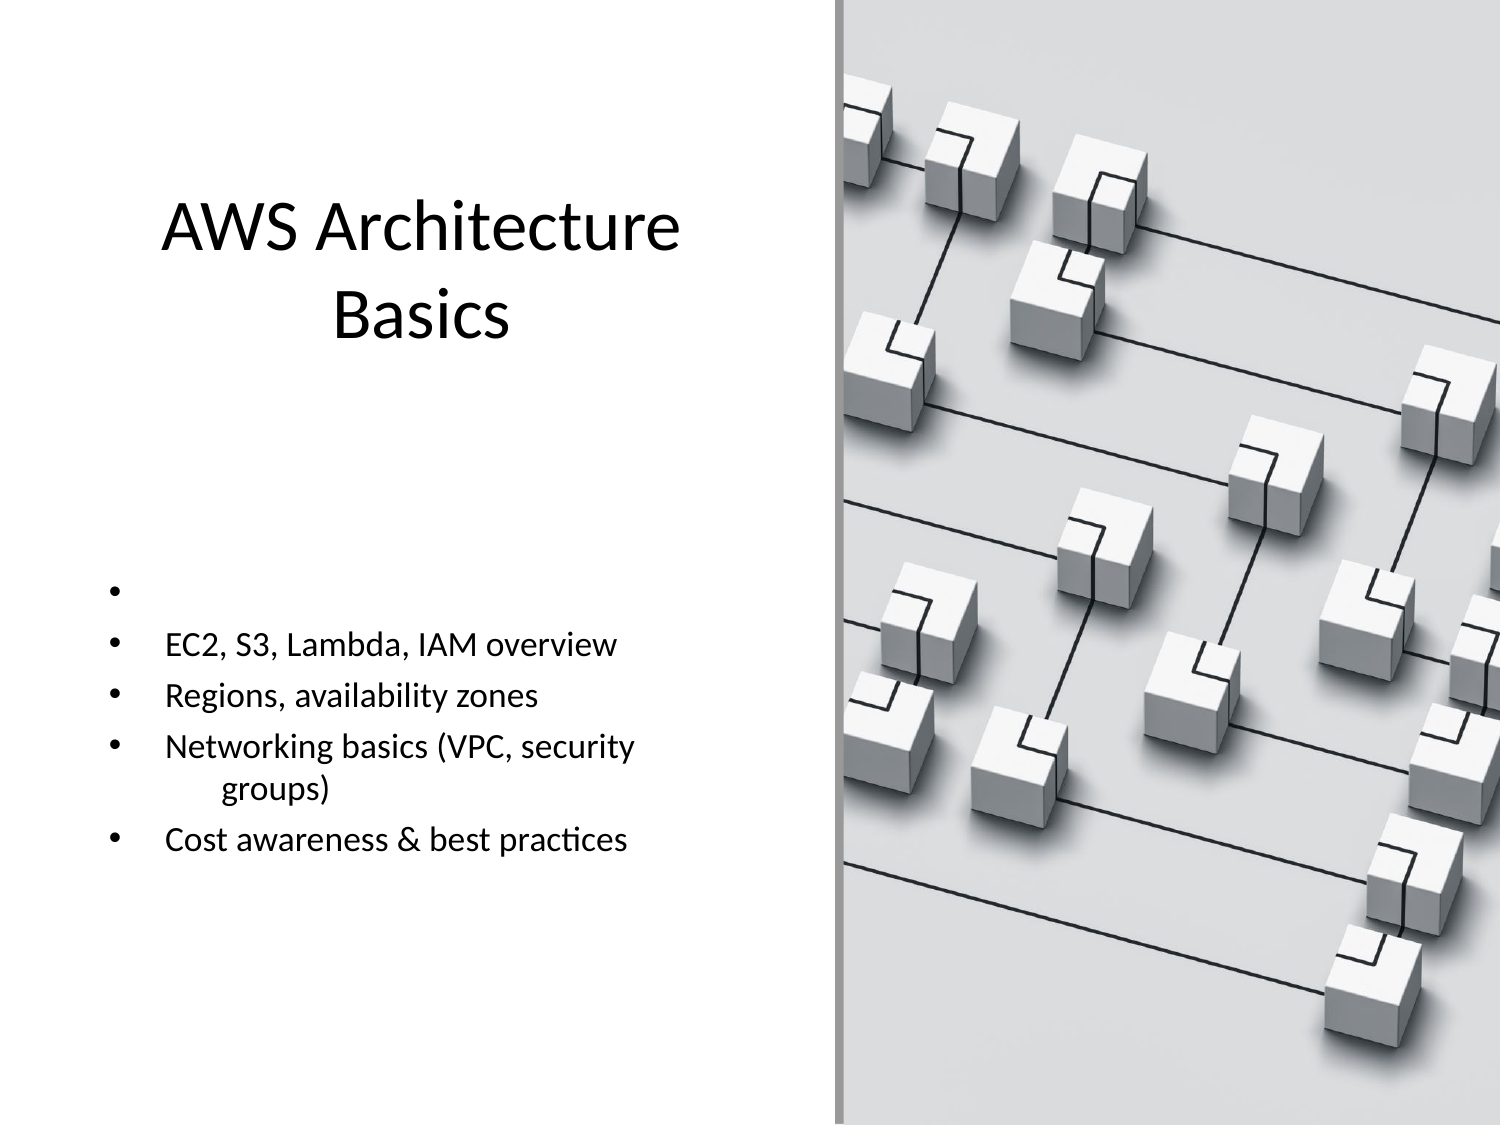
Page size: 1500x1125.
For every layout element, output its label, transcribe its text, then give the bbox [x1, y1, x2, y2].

title AWS Architecture Basics [93, 125, 751, 405]
picture [843, 0, 1500, 1125]
list EC2, S3, Lambda, IAM overview Regions, availability zones Networking basics (VPC, security groups) Cost awareness & best practices [93, 405, 751, 1024]
